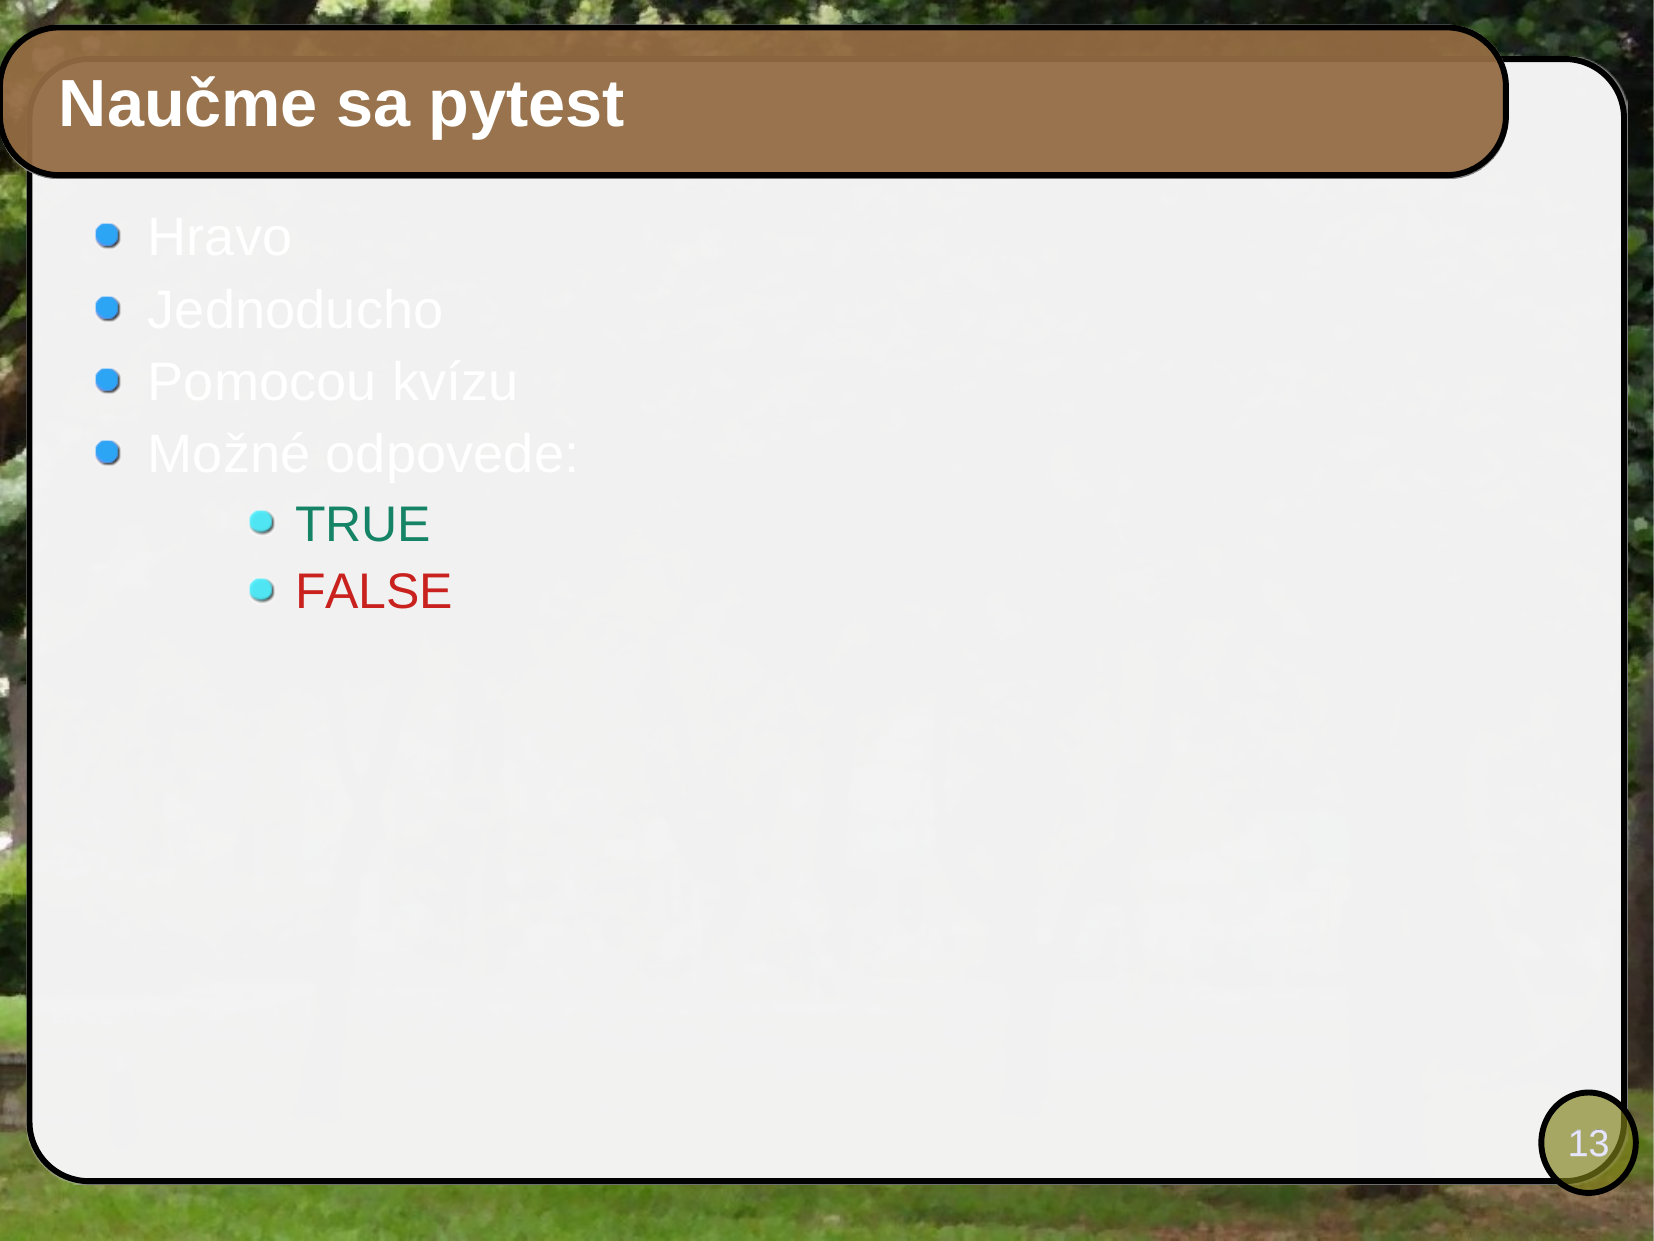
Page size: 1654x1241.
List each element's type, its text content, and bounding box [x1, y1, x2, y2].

title Naučme sa pytest [59, 29, 1447, 178]
list Hravo Jednoducho Pomocou kvízu Možné odpovede: TRUE FALSE [59, 206, 1595, 1152]
picture [0, 0, 1654, 1241]
